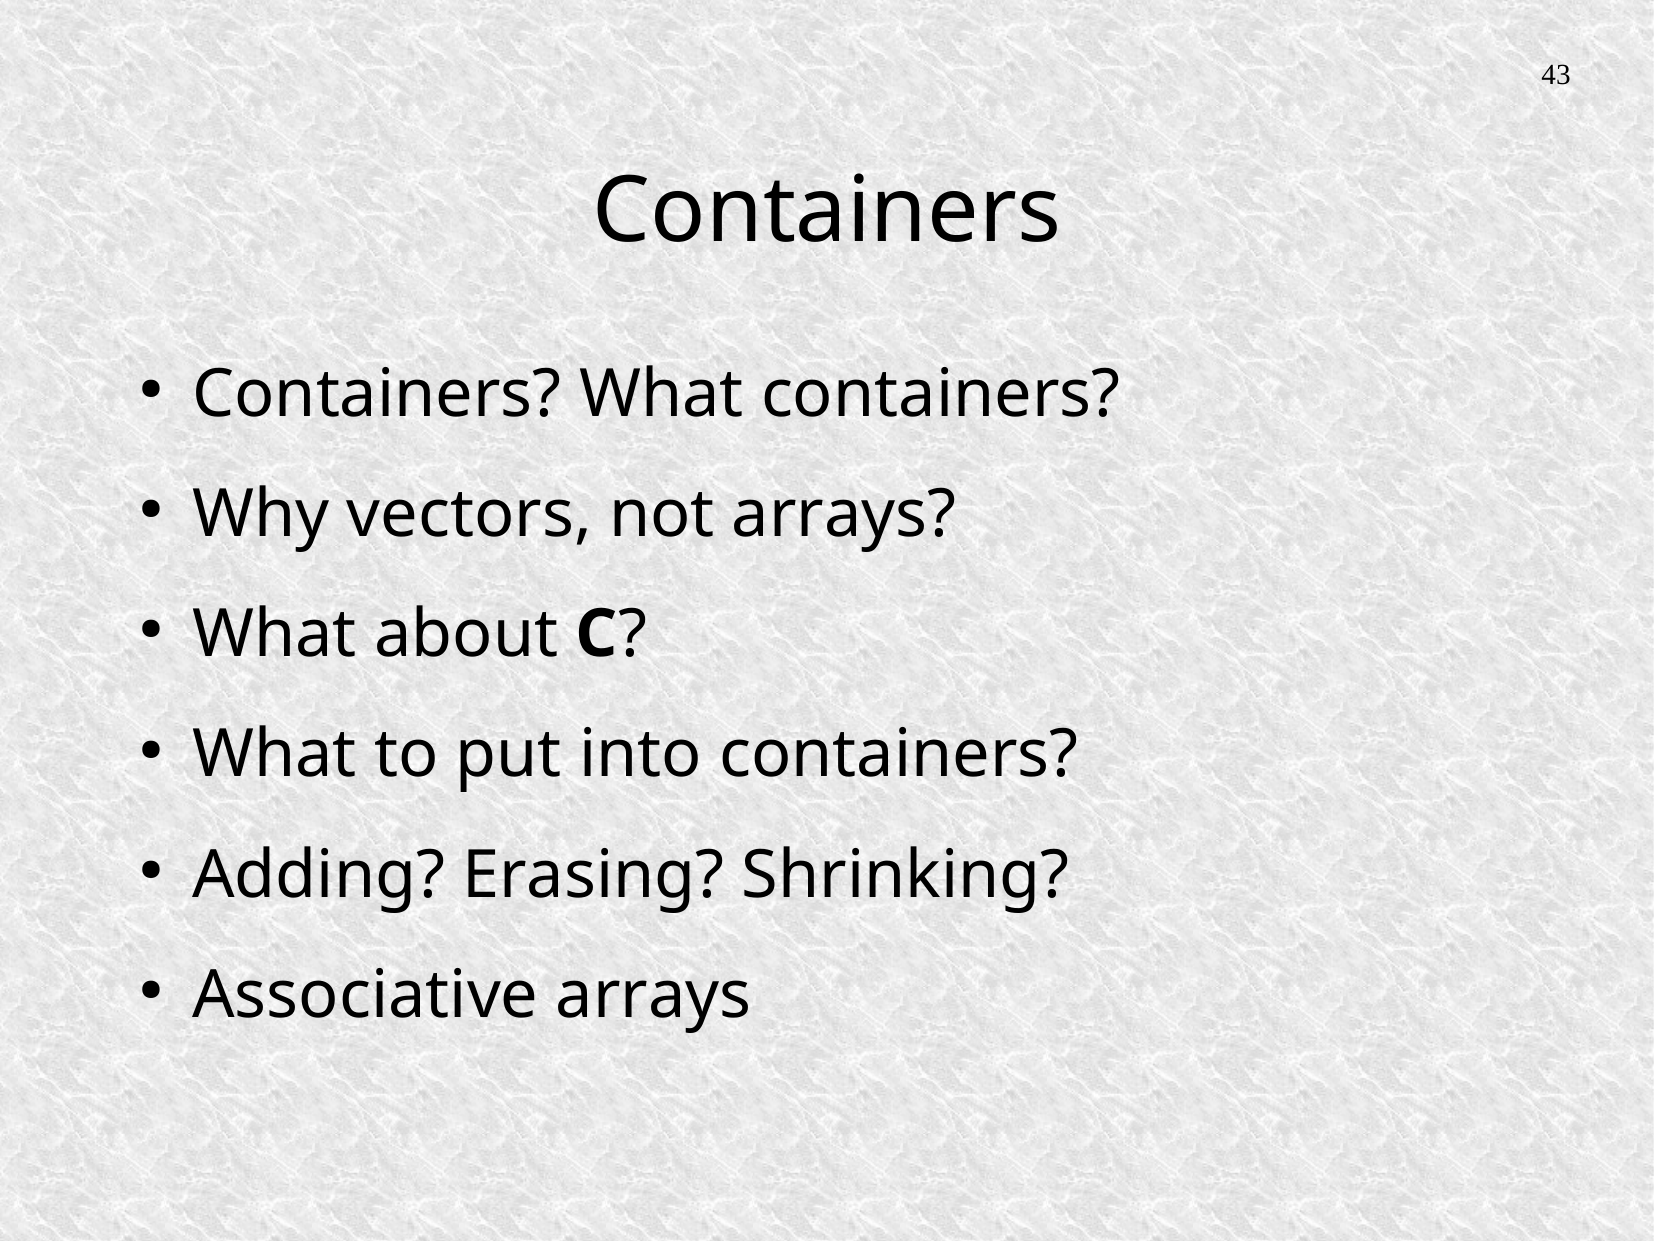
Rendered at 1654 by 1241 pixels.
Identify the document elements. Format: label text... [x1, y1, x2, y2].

list Containers? What containers? Why vectors, not arrays? What about C? What to put into containers? Adding? Erasing? Shrinking? Associative arrays [121, 344, 1534, 1188]
picture [0, 0, 1654, 1241]
title Containers [121, 102, 1534, 311]
